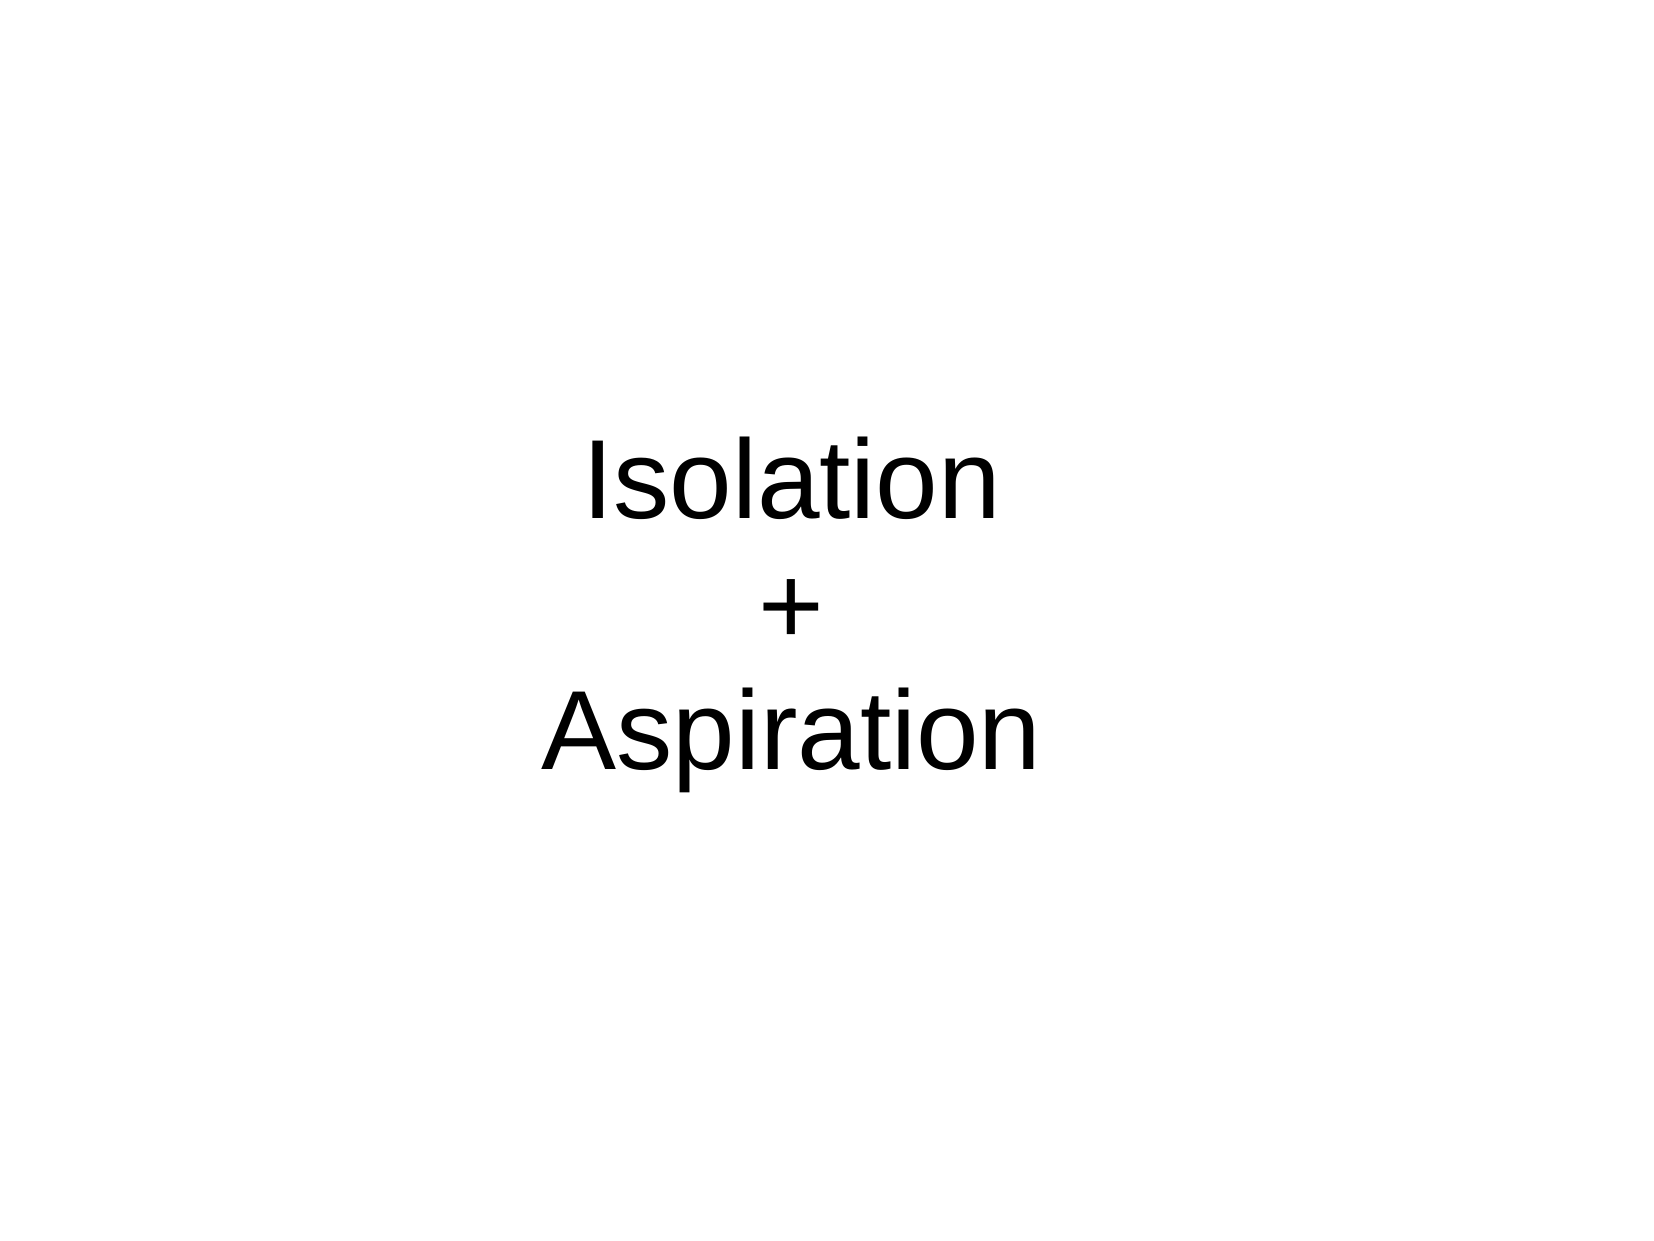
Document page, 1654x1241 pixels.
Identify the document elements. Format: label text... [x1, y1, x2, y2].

title Isolation + Aspiration [47, 416, 1536, 794]
